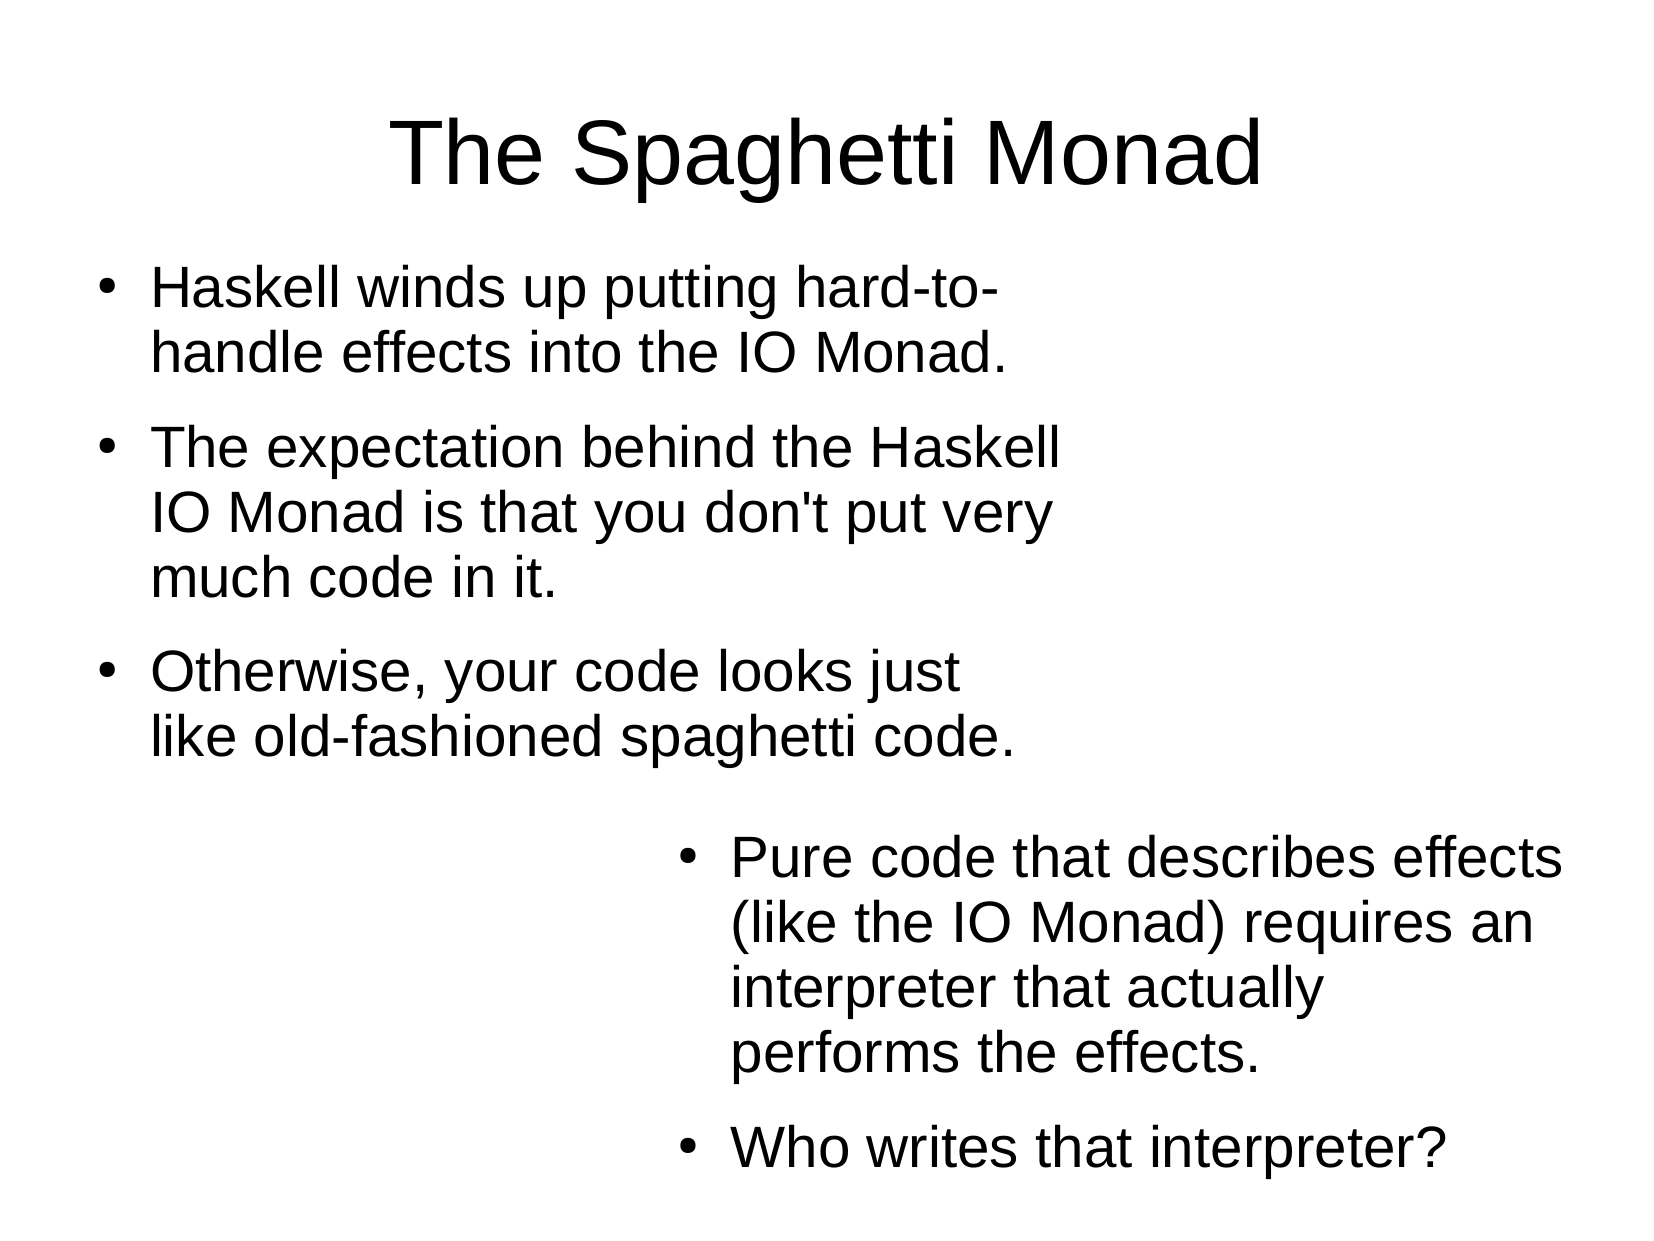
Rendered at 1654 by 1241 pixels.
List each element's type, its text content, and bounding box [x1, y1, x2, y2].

list Haskell winds up putting hard-to-handle effects into the IO Monad. The expectation behind the Haskell IO Monad is that you don't put very much code in it. Otherwise, your code looks just like old-fashioned spaghetti code. [79, 255, 1066, 768]
list Pure code that describes effects (like the IO Monad) requires an interpreter that actually performs the effects. Who writes that interpreter? [660, 825, 1571, 1216]
title The Spaghetti Monad [82, 49, 1571, 257]
